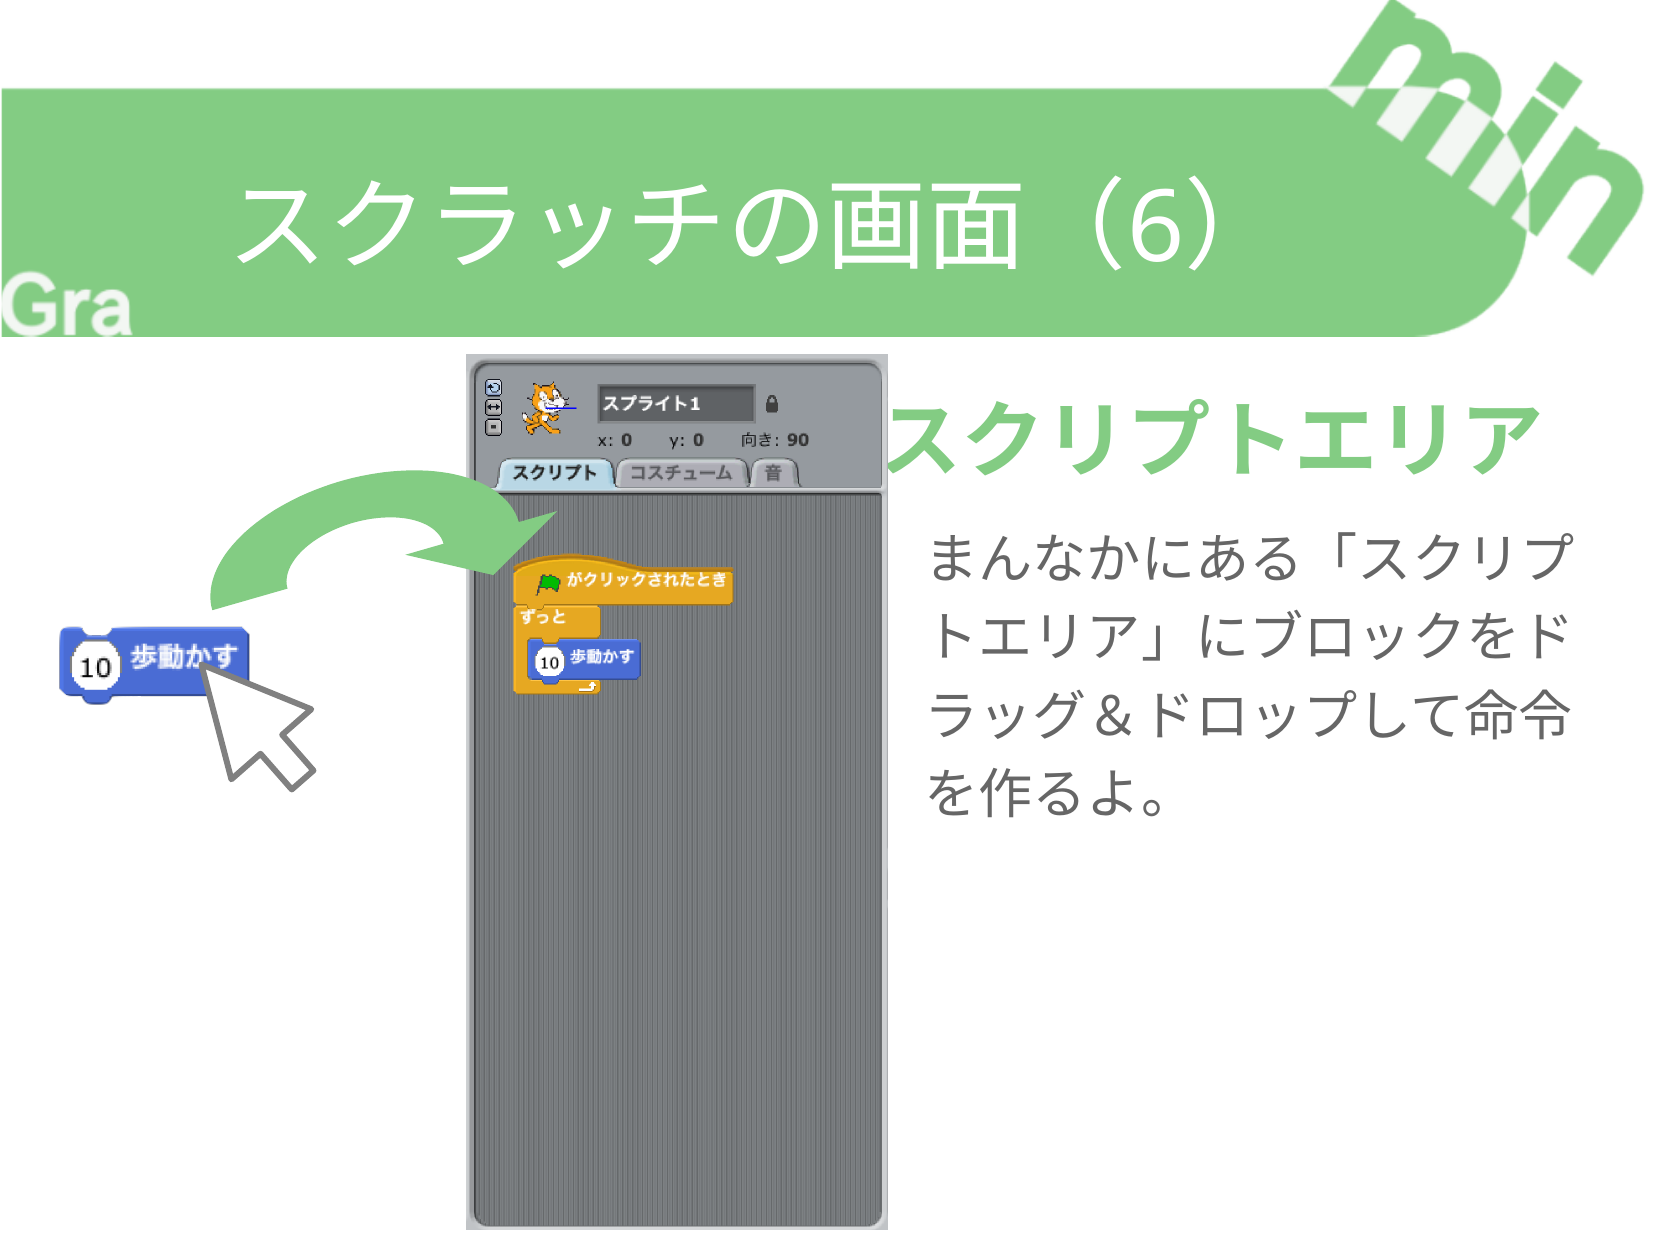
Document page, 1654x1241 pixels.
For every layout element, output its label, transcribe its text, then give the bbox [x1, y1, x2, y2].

text_box [201, 664, 314, 790]
text_box スクリプトエリア [888, 366, 1560, 614]
picture [1, 0, 1654, 337]
picture [47, 608, 266, 715]
text_box [210, 470, 558, 611]
title スクラッチの画面（6） [11, 134, 1501, 303]
text_box まんなかにある「スクリプトエリア」にブロックをドラッグ＆ドロップして命令を作るよ。 [909, 507, 1595, 1087]
picture [466, 354, 888, 1230]
